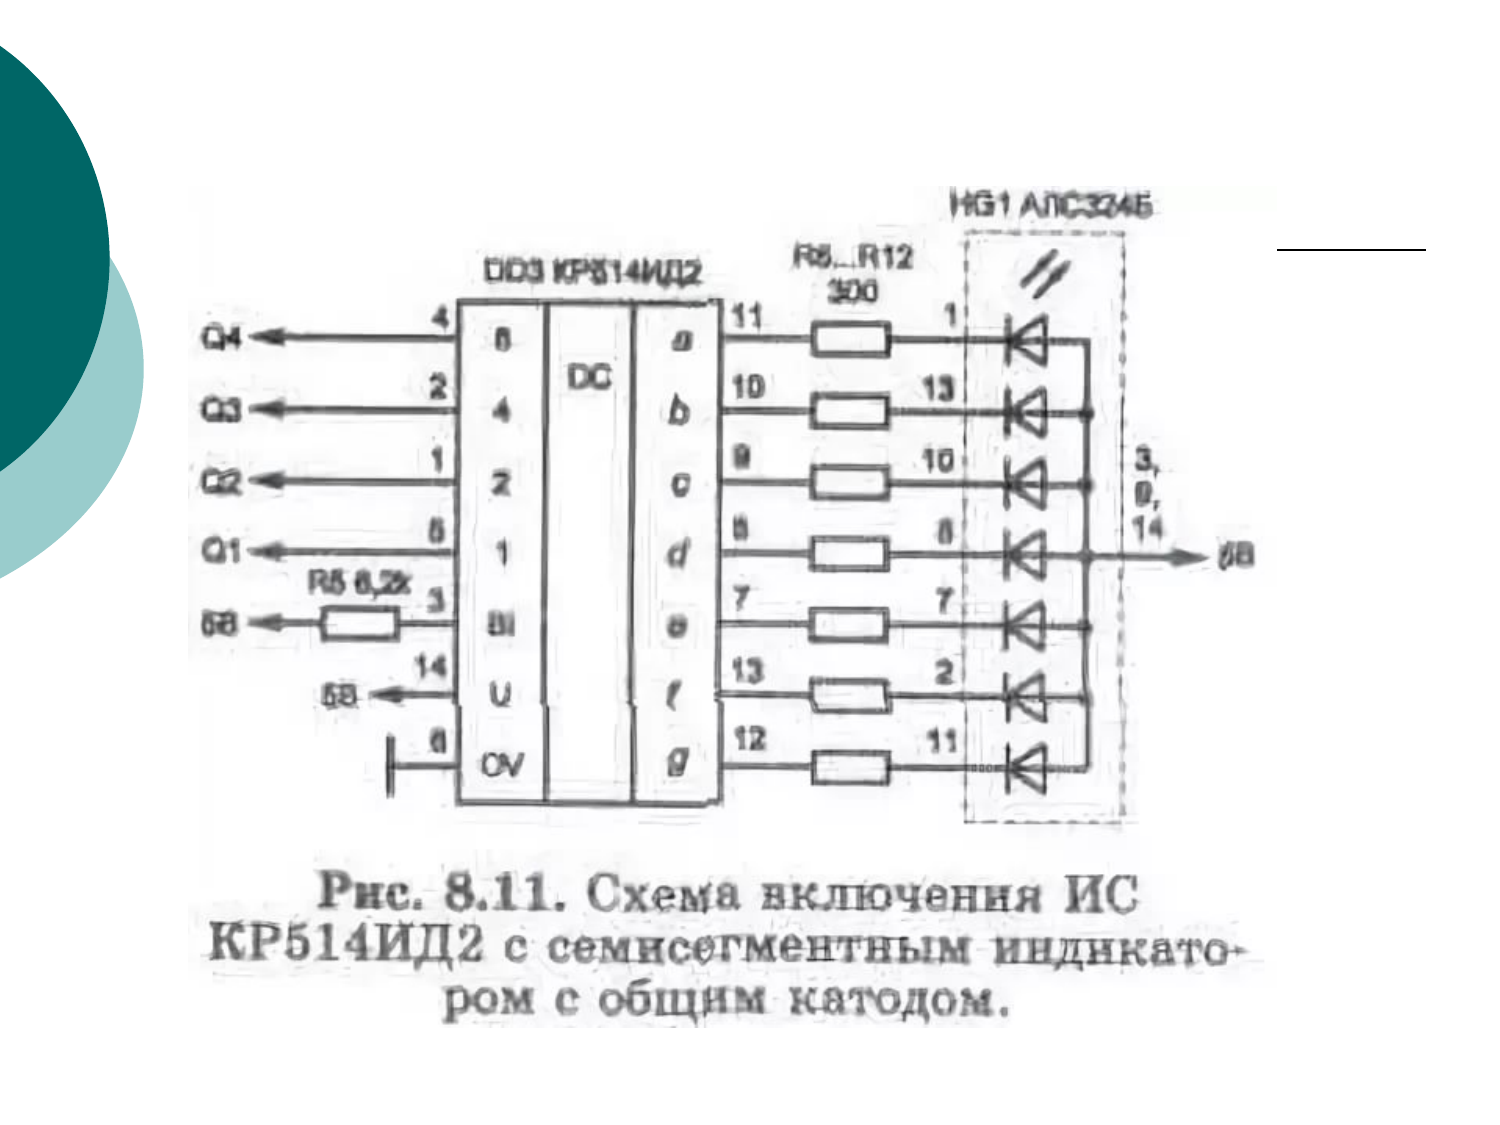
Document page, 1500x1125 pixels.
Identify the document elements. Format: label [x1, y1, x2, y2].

picture [188, 186, 1277, 1028]
